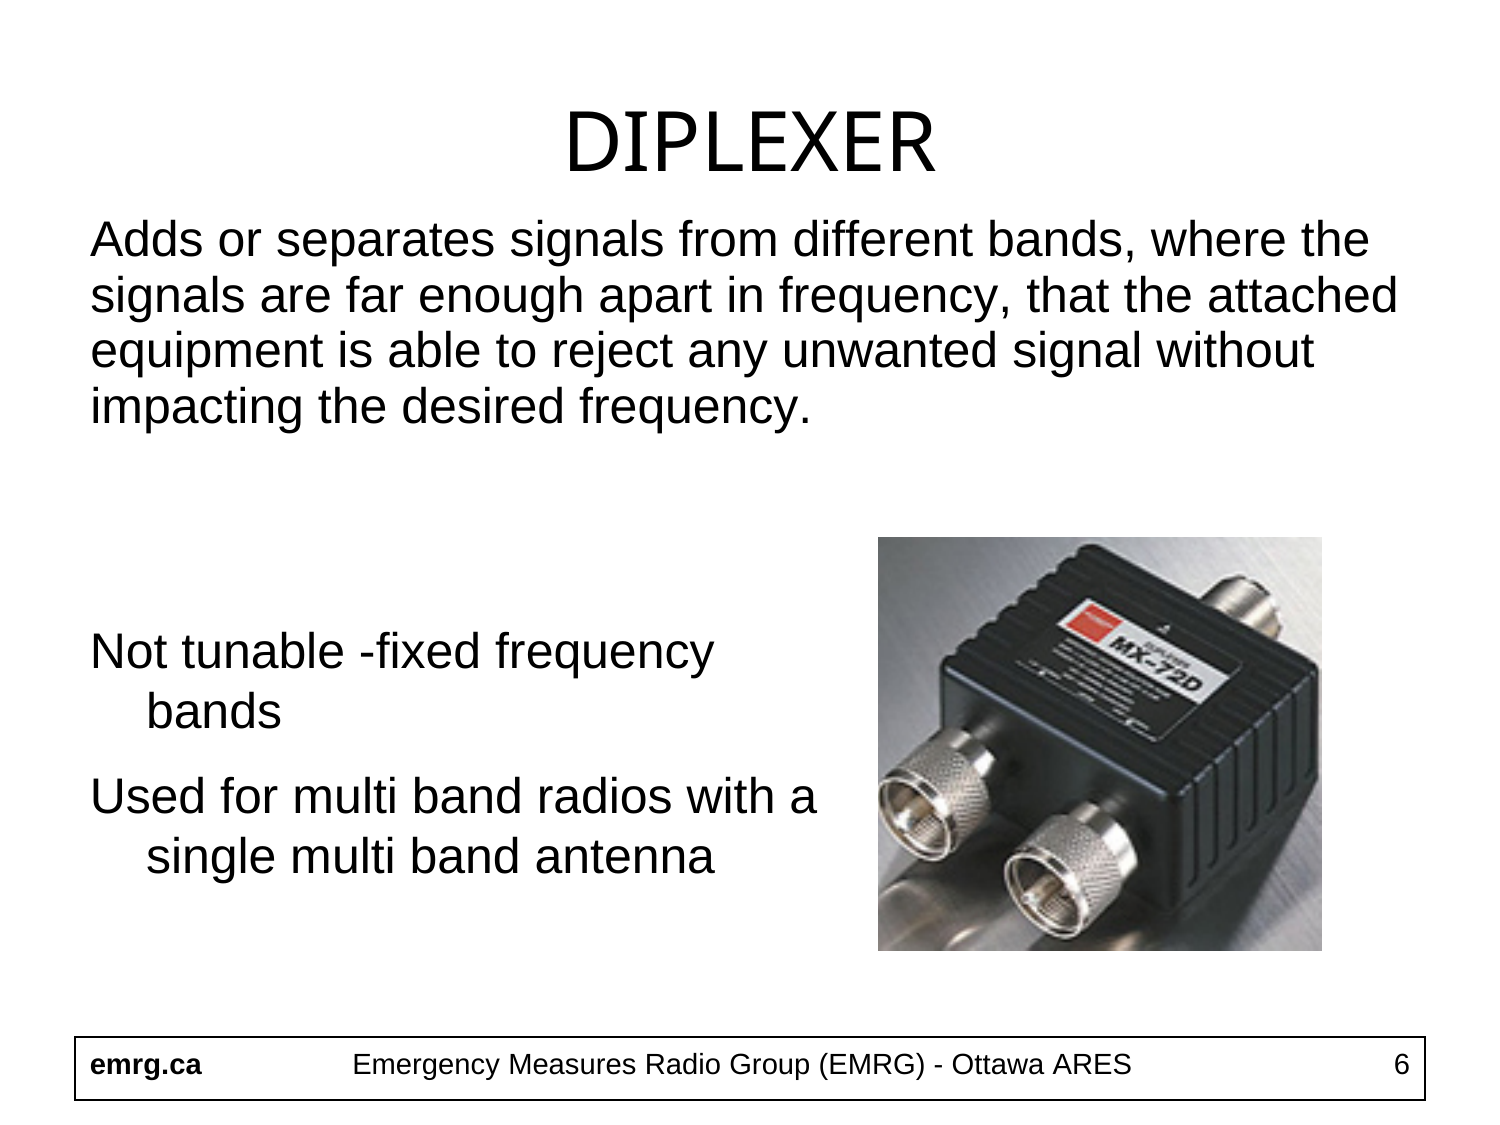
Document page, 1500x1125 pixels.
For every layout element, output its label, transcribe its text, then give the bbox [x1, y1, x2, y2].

title DIPLEXER [75, 45, 1426, 203]
text_box <number> [1246, 1037, 1426, 1103]
picture [878, 537, 1322, 952]
list Adds or separates signals from different bands, where the signals are far enough apart in frequency, that the attached equipment is able to reject any unwanted signal without impacting the desired frequency. [75, 203, 1426, 582]
text_box Not tunable -fixed frequency bands Used for multi band radios with a single multi band antenna [75, 610, 847, 1038]
text_box Emergency Measures Radio Group (EMRG) - Ottawa ARES [247, 1037, 1238, 1103]
